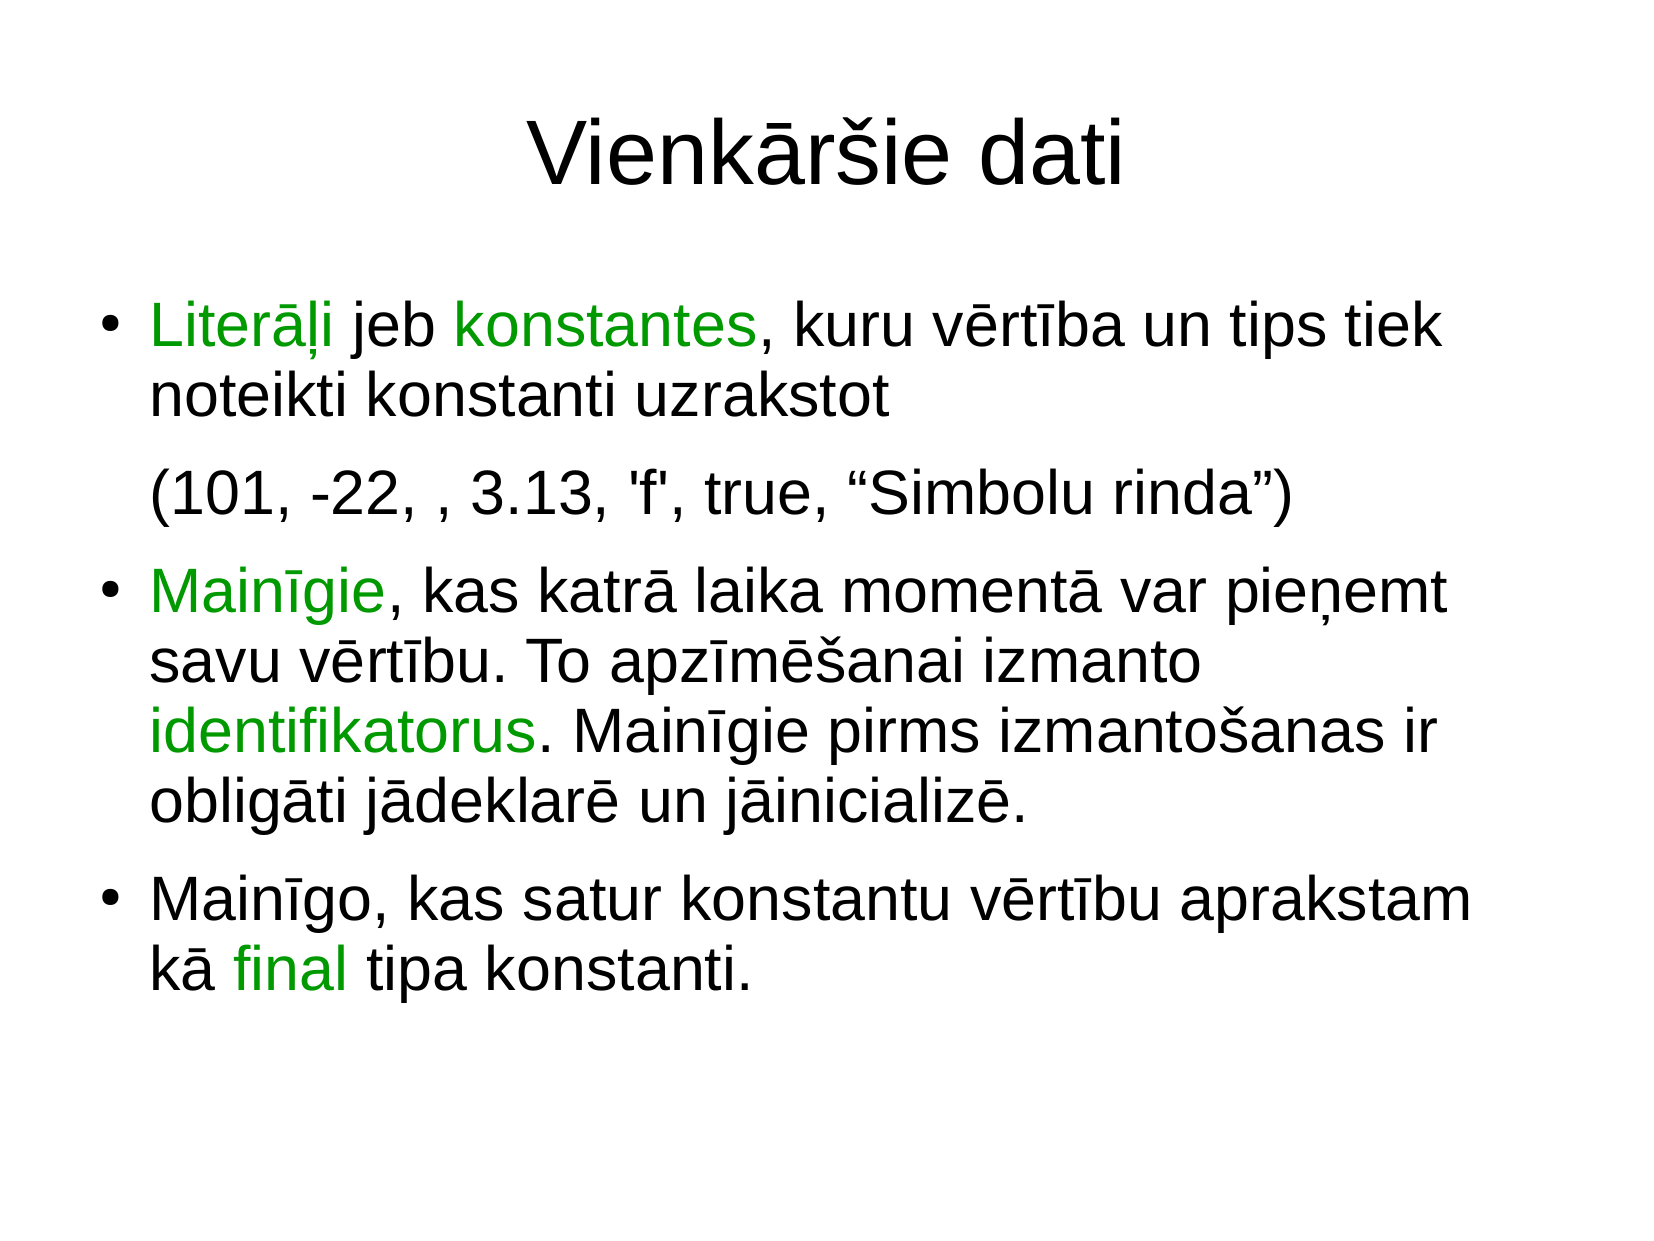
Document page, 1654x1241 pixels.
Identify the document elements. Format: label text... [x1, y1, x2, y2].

list Literāļi jeb konstantes, kuru vērtība un tips tiek noteikti konstanti uzrakstot (101, -22, , 3.13, 'f', true, “Simbolu rinda”) Mainīgie, kas katrā laika momentā var pieņemt savu vērtību. To apzīmēšanai izmanto identifikatorus. Mainīgie pirms izmantošanas ir obligāti jādeklarē un jāinicializē. Mainīgo, kas satur konstantu vērtību aprakstam kā final tipa konstanti. [82, 290, 1538, 1010]
title Vienkāršie dati [82, 49, 1571, 257]
